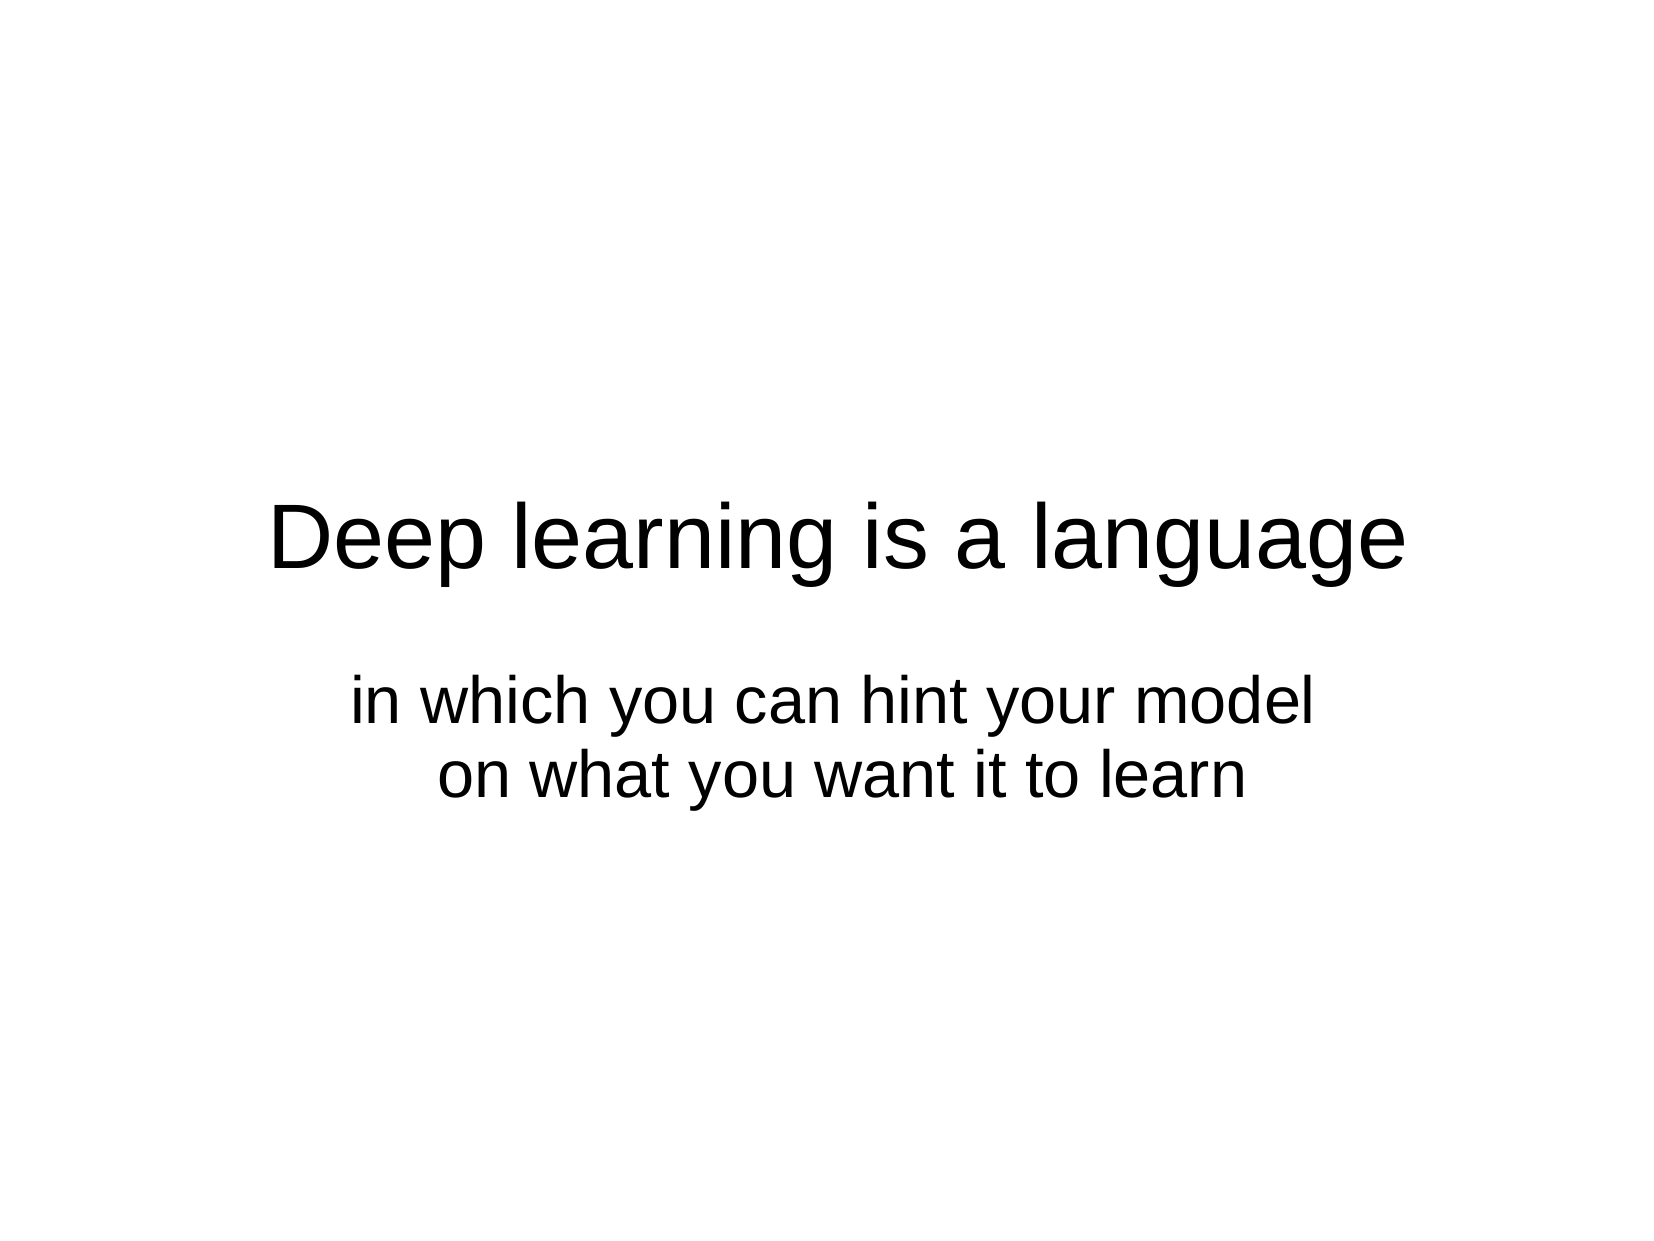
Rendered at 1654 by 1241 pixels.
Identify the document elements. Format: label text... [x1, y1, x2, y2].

text_box in which you can hint your model on what you want it to learn [9, 655, 1641, 1044]
title Deep learning is a language [94, 433, 1583, 641]
